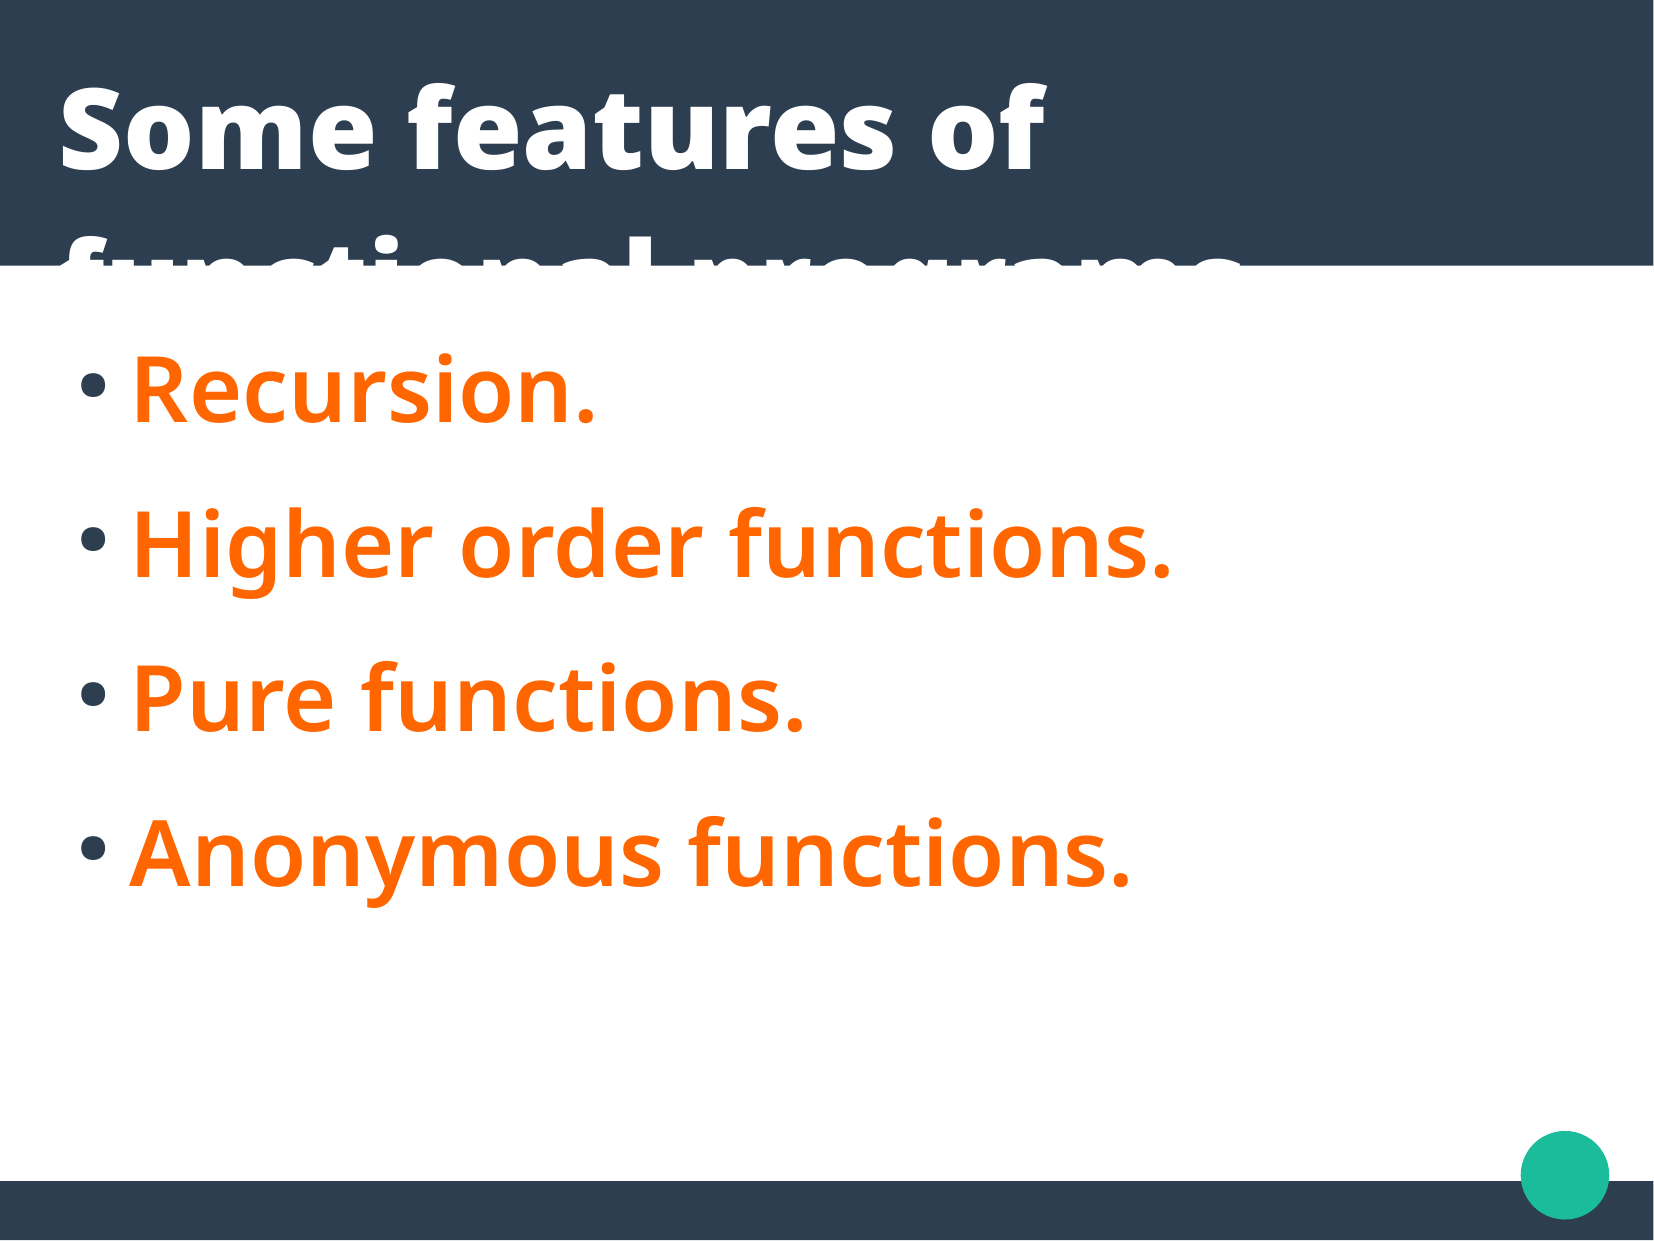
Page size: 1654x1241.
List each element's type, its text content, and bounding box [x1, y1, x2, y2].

title Some features of functional programs [59, 49, 1595, 207]
list Recursion. Higher order functions. Pure functions. Anonymous functions. [59, 324, 1595, 1152]
